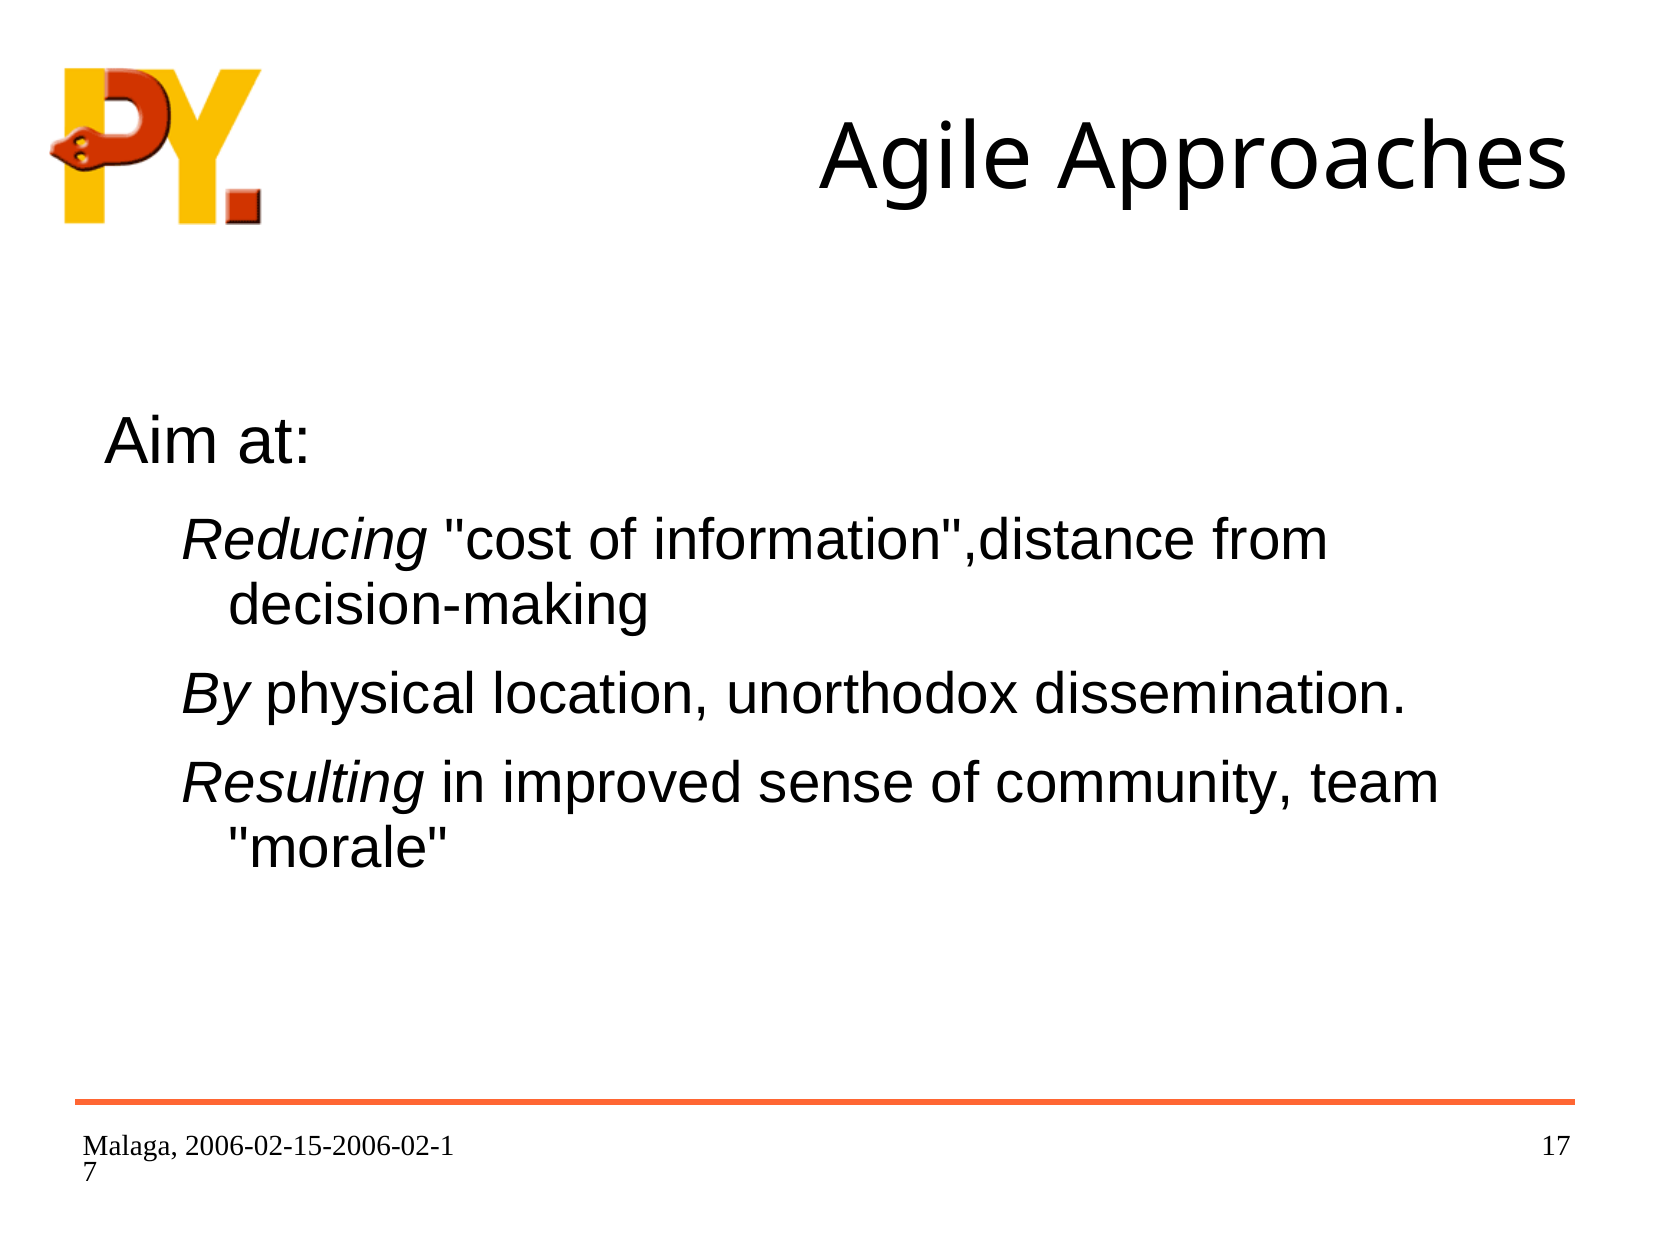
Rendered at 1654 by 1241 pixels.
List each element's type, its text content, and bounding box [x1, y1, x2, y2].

title Agile Approaches [337, 49, 1571, 257]
list Aim at: Reducing "cost of information",distance from decision-making By physical location, unorthodox dissemination. Resulting in improved sense of community, team "morale" [86, 402, 1576, 976]
picture [49, 67, 263, 225]
